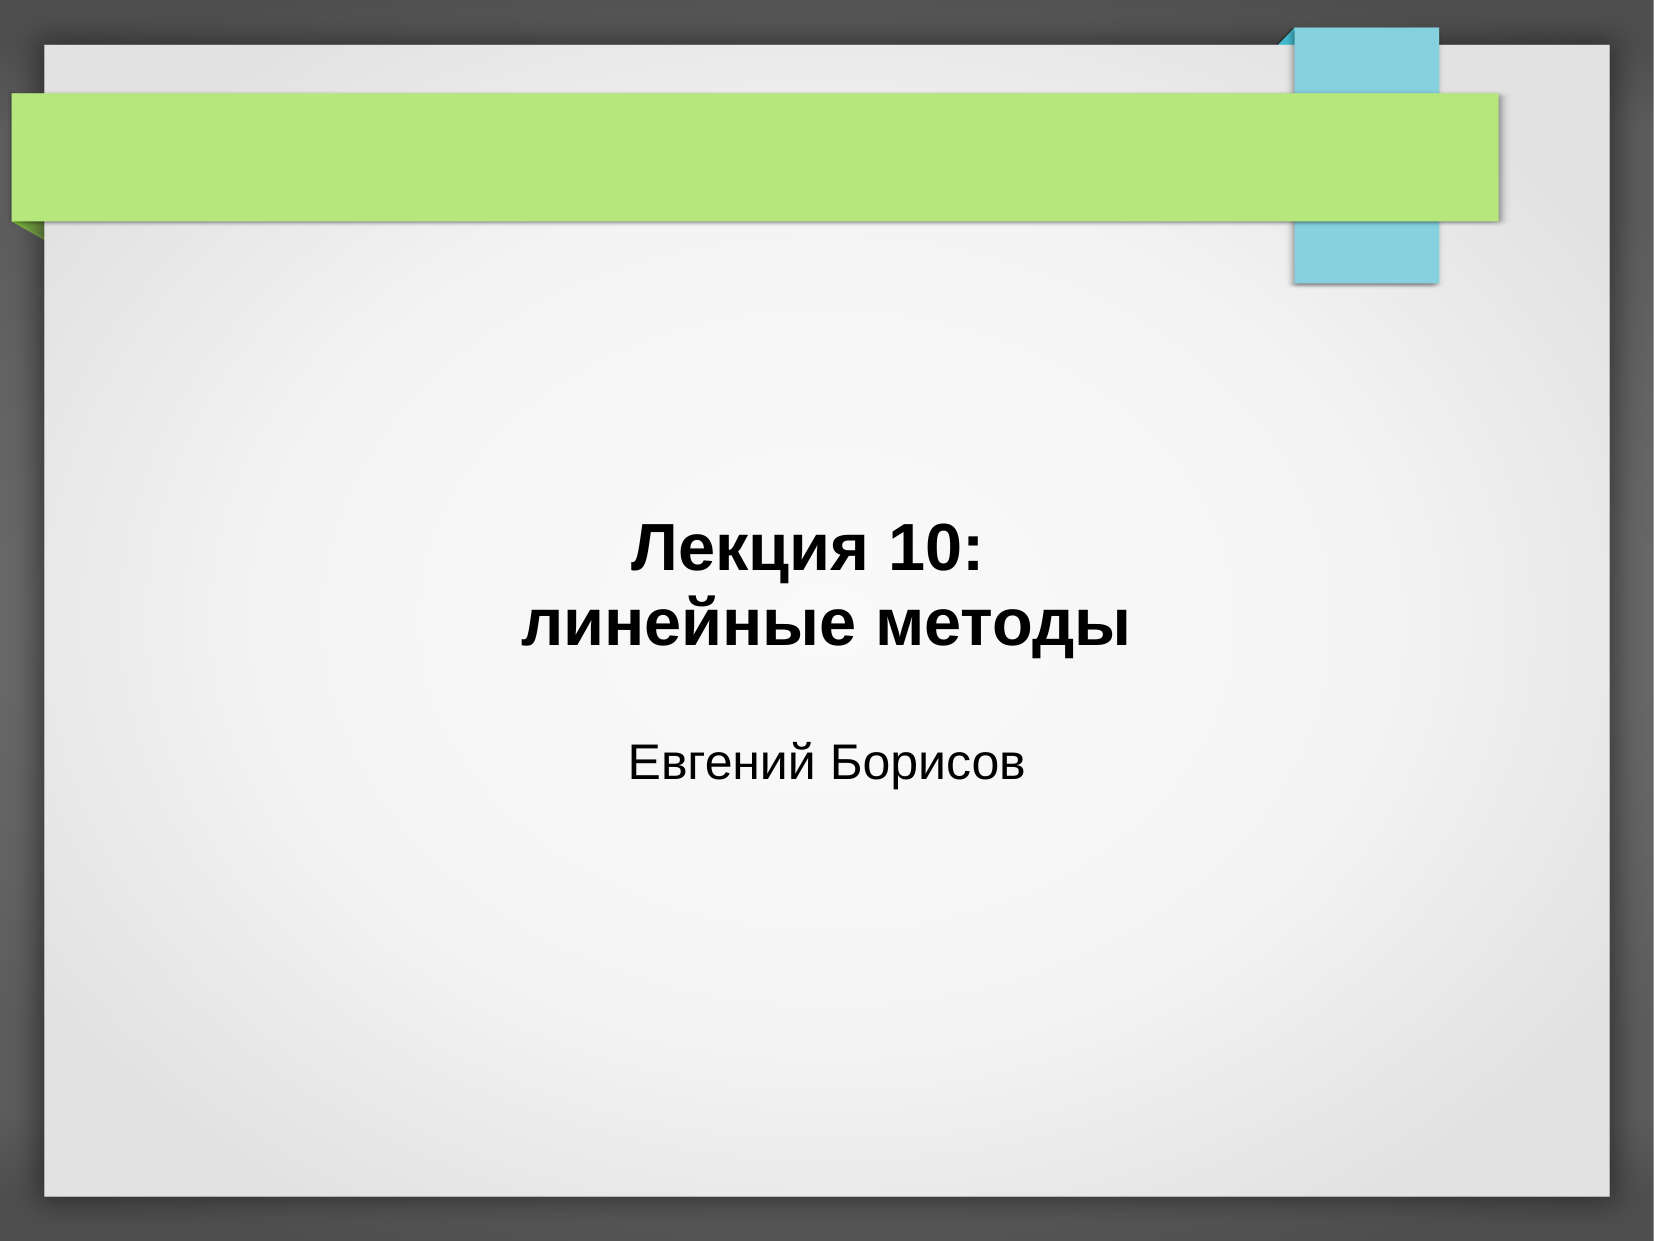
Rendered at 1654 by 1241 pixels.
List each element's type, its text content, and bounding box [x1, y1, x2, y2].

picture [0, 0, 1654, 1241]
subtitle Лекция 10: линейные методы Евгений Борисов [82, 290, 1571, 1010]
